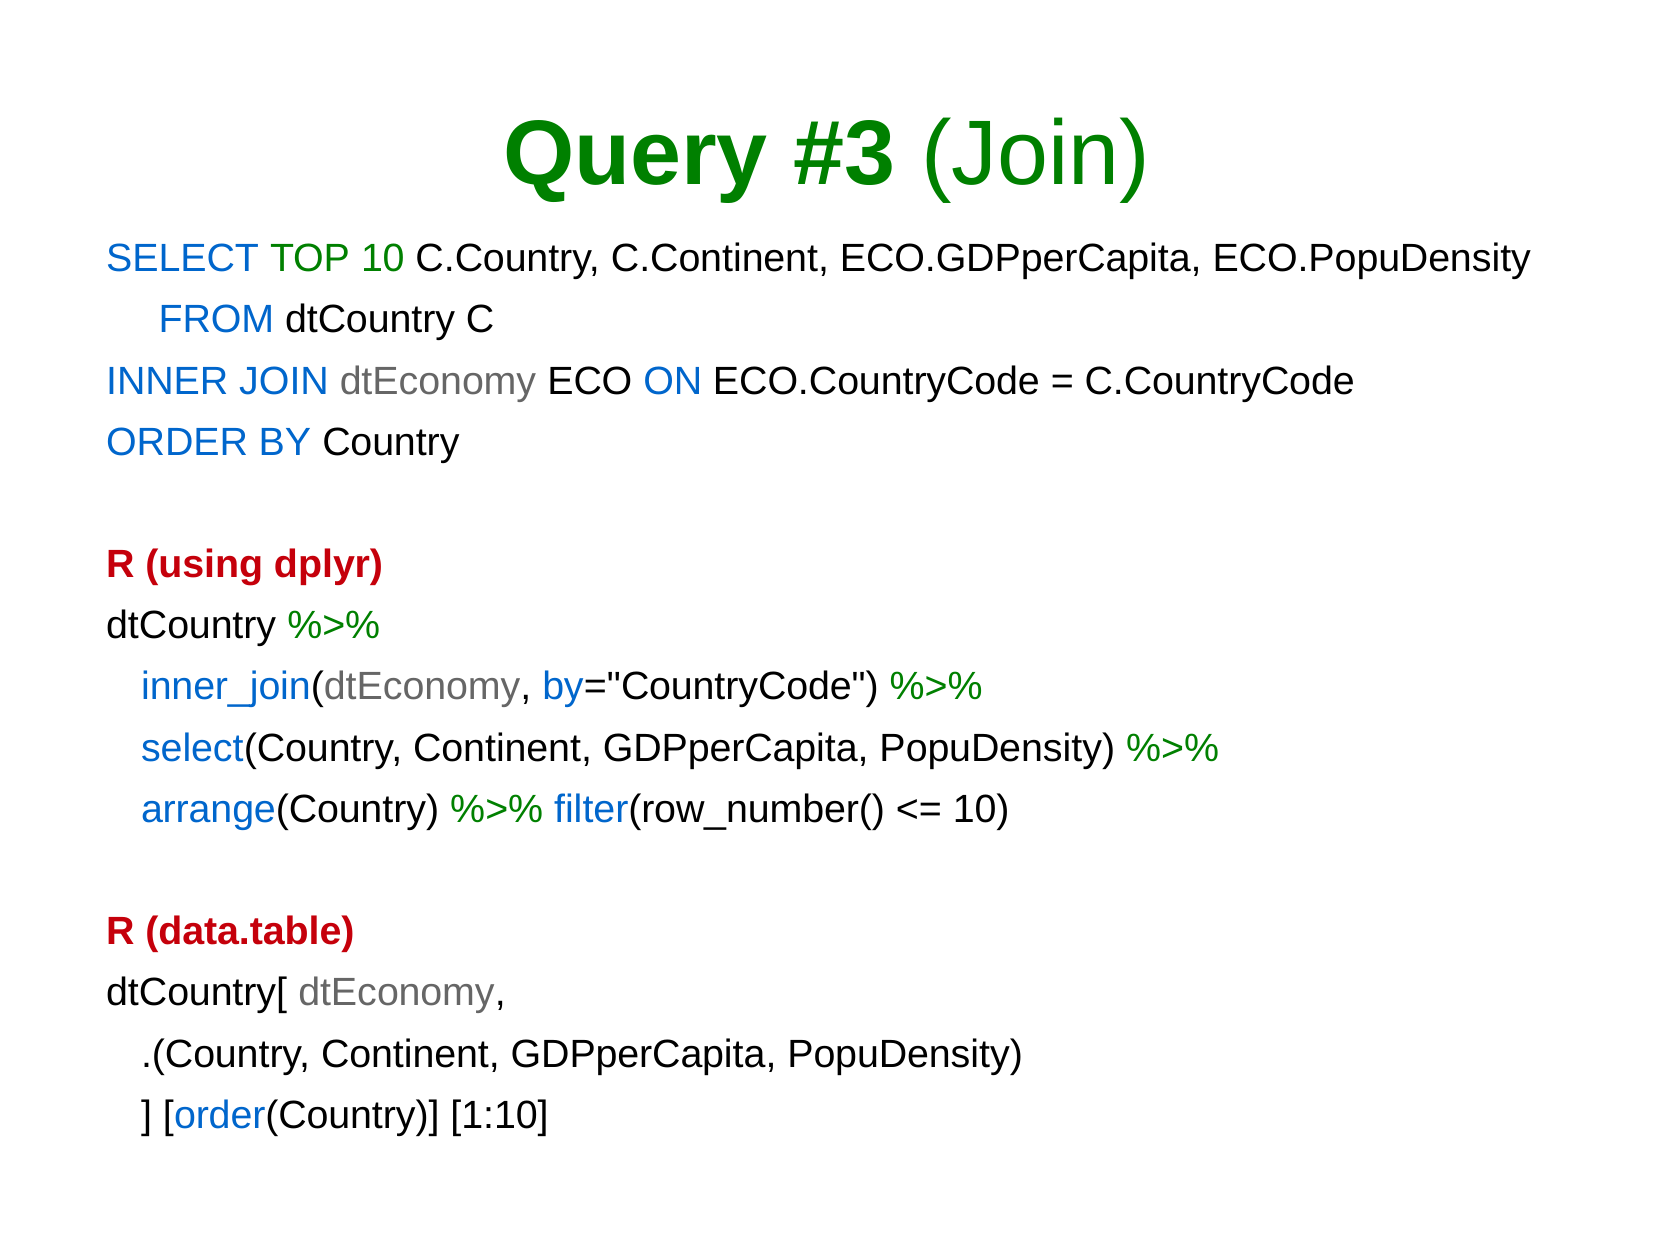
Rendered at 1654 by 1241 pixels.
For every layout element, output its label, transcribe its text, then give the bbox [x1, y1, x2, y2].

list SELECT TOP 10 C.Country, C.Continent, ECO.GDPperCapita, ECO.PopuDensity FROM dtCountry C INNER JOIN dtEconomy ECO ON ECO.CountryCode = C.CountryCode ORDER BY Country R (using dplyr) dtCountry %>% inner_join(dtEconomy, by="CountryCode") %>% select(Country, Continent, GDPperCapita, PopuDensity) %>% arrange(Country) %>% filter(row_number() <= 10) R (data.table) dtCountry[ dtEconomy, .(Country, Continent, GDPperCapita, PopuDensity) ] [order(Country)] [1:10] [106, 236, 1595, 1151]
title Query #3 (Join) [82, 49, 1571, 257]
